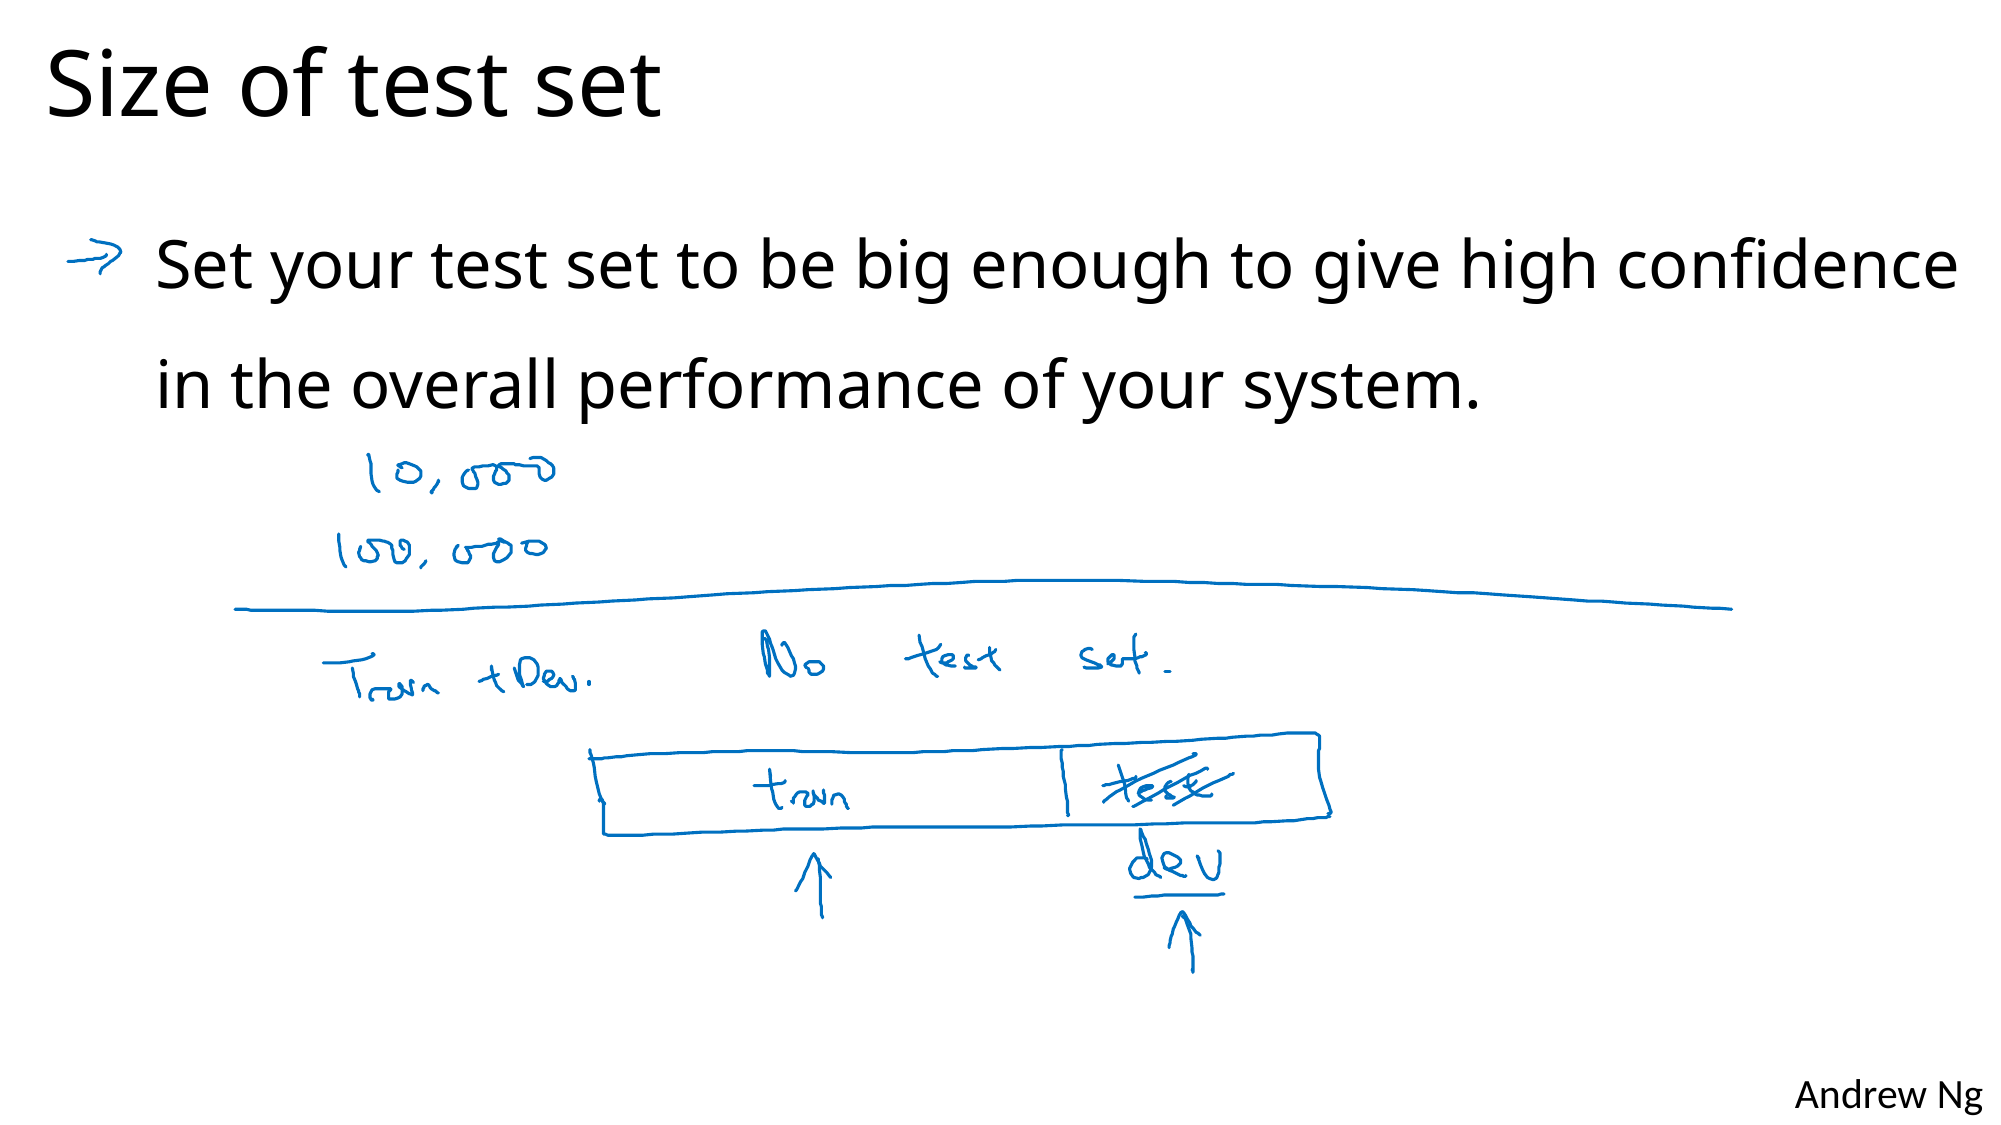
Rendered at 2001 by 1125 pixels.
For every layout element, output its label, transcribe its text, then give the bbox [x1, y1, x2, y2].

text_box Set your test set to be big enough to give high confidence in the overall performance of your system. [139, 173, 1952, 432]
title Size of test set [30, 29, 2000, 248]
picture [64, 236, 1735, 977]
